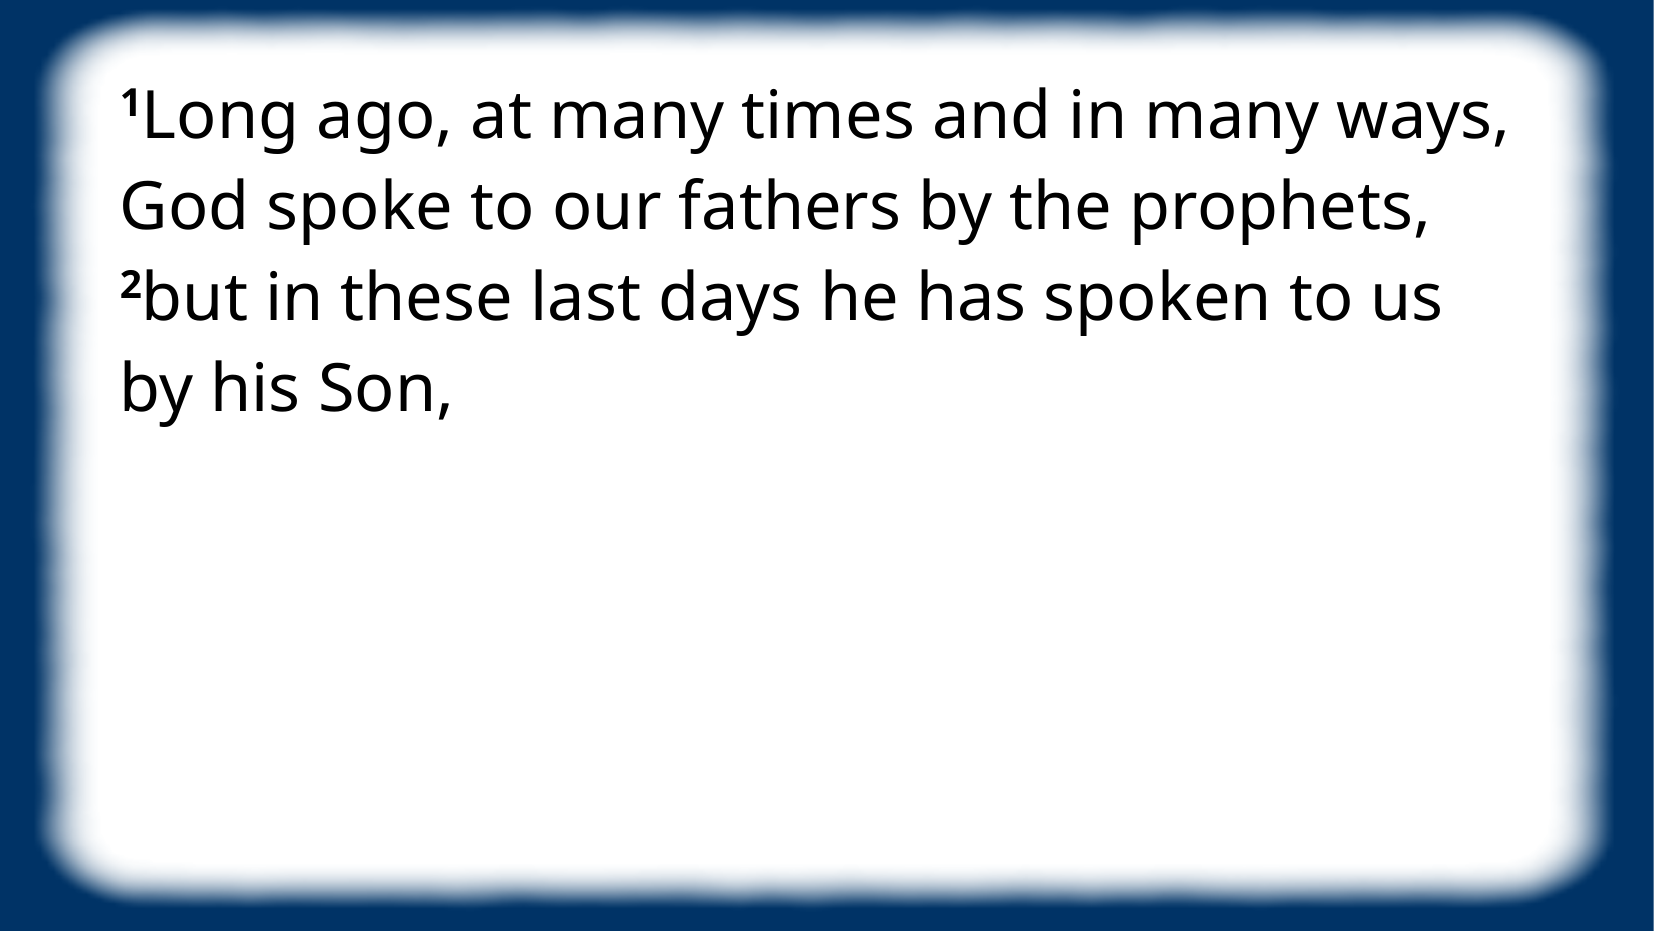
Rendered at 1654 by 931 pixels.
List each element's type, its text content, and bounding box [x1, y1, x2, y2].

picture [0, 0, 1654, 931]
text_box 1Long ago, at many times and in many ways, God spoke to our fathers by the prophets, 2but in these last days he has spoken to us by his Son, [105, 60, 1561, 430]
